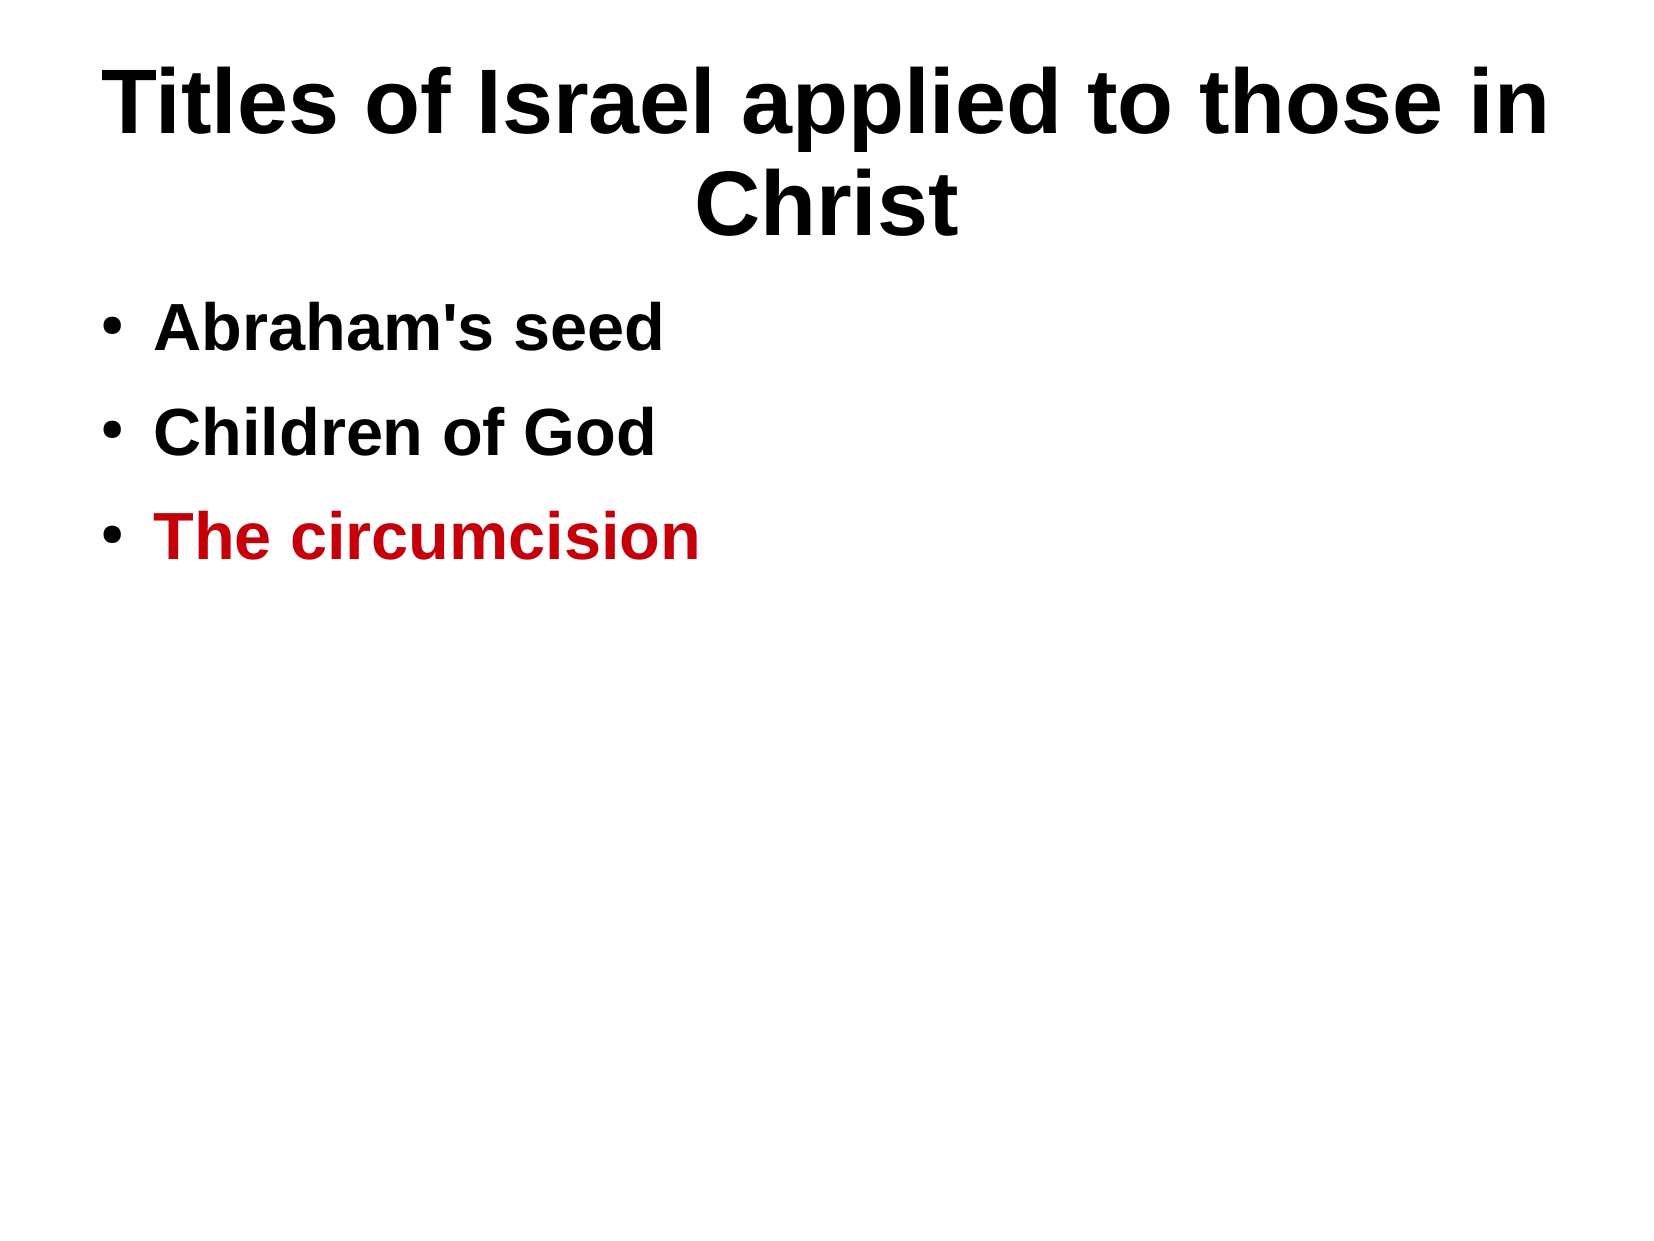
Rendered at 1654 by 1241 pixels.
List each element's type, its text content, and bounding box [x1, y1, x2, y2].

list Abraham's seed Children of God The circumcision [82, 290, 1571, 1109]
title Titles of Israel applied to those in Christ [82, 49, 1571, 257]
